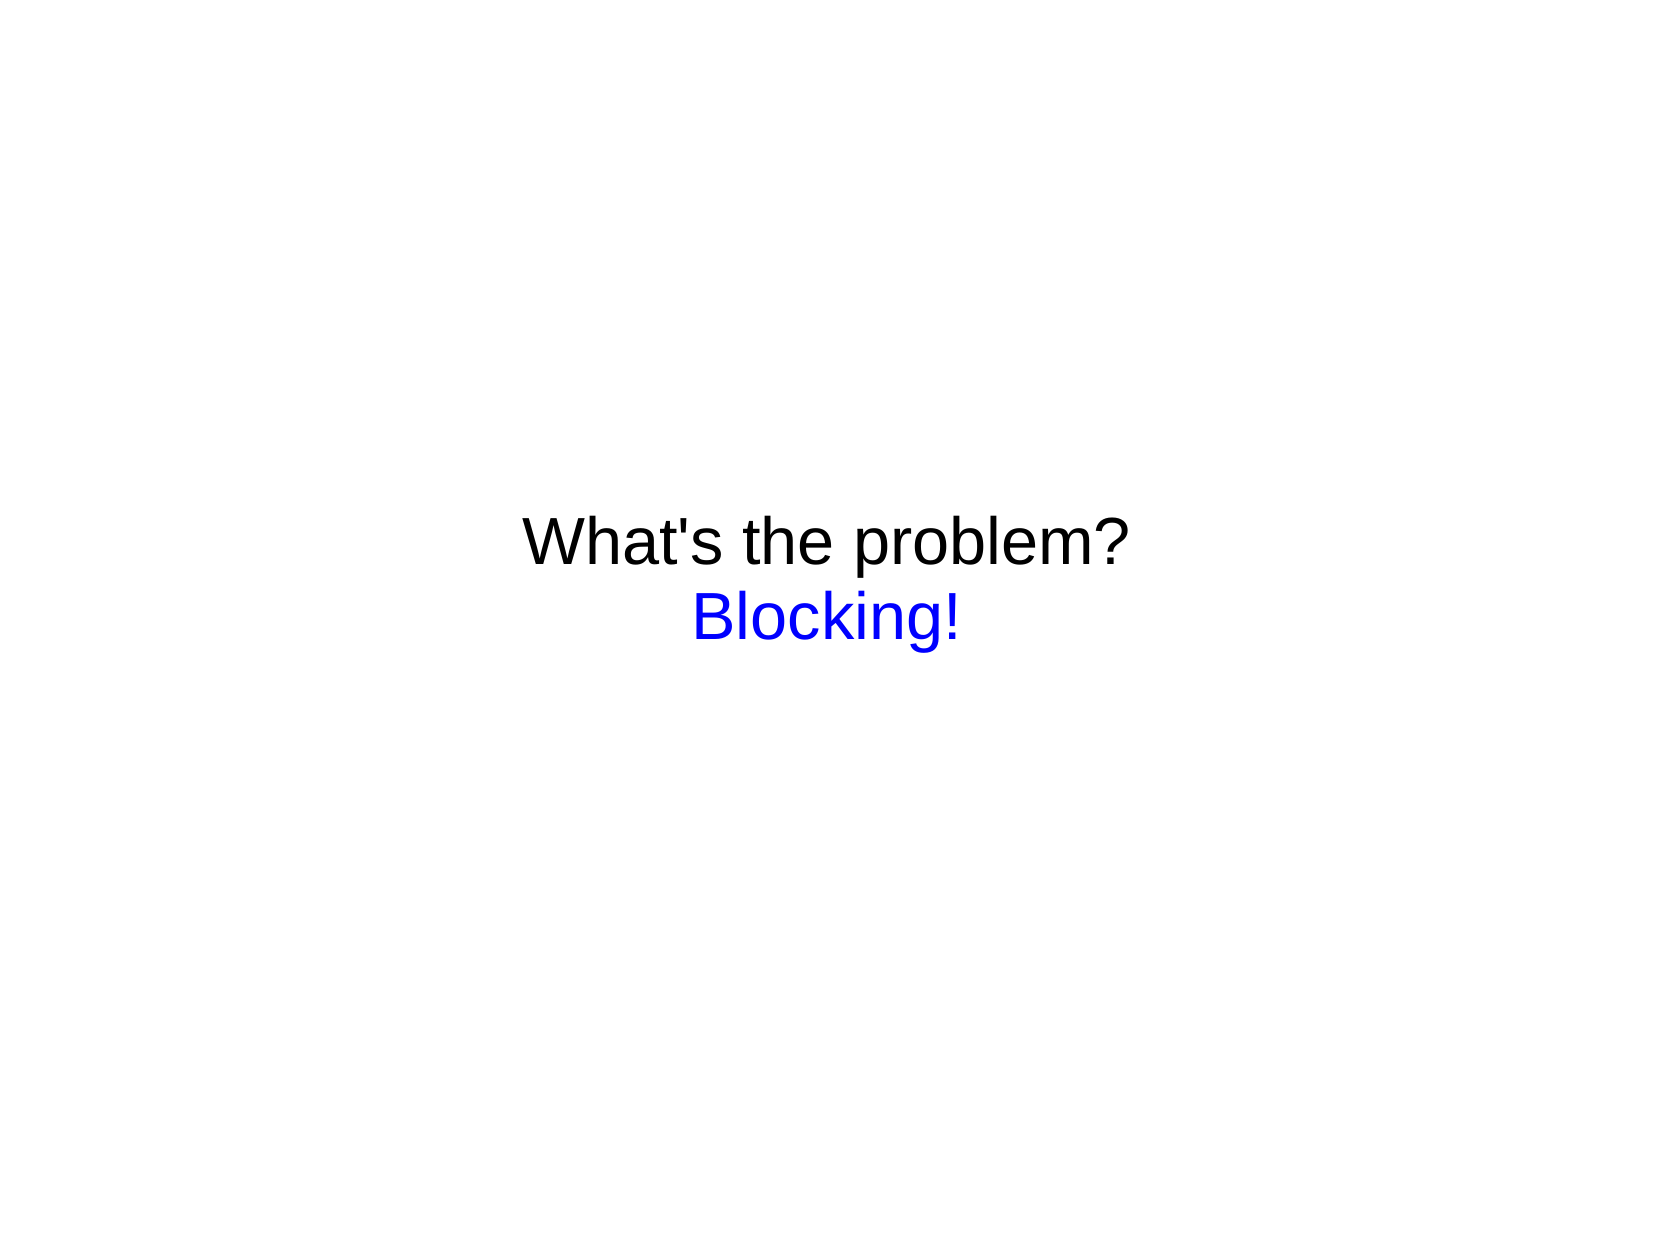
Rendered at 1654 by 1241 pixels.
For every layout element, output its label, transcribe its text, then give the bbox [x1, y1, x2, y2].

subtitle What's the problem? Blocking! [82, 56, 1571, 1102]
